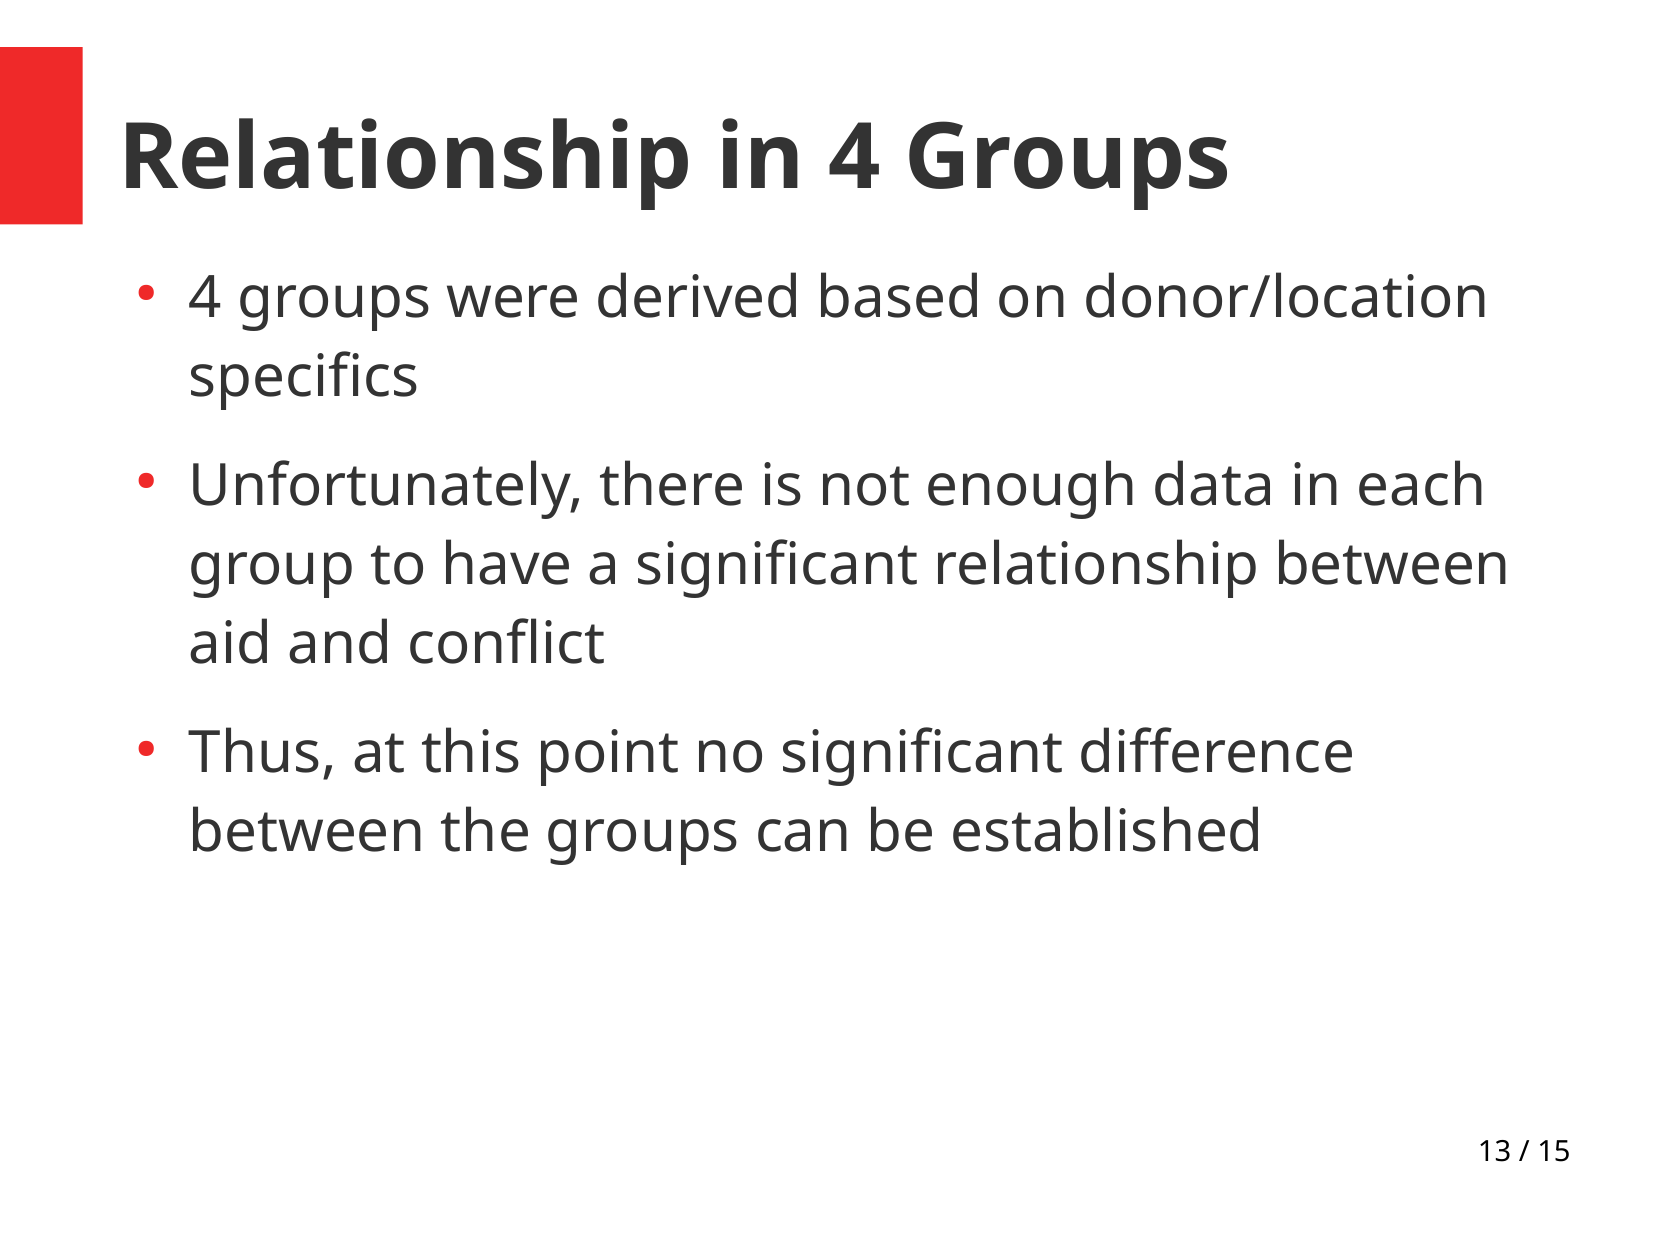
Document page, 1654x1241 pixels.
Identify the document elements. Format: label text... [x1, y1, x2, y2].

list 4 groups were derived based on donor/location specifics Unfortunately, there is not enough data in each group to have a significant relationship between aid and conflict Thus, at this point no significant difference between the groups can be established [118, 255, 1536, 975]
title Relationship in 4 Groups [118, 49, 1571, 257]
